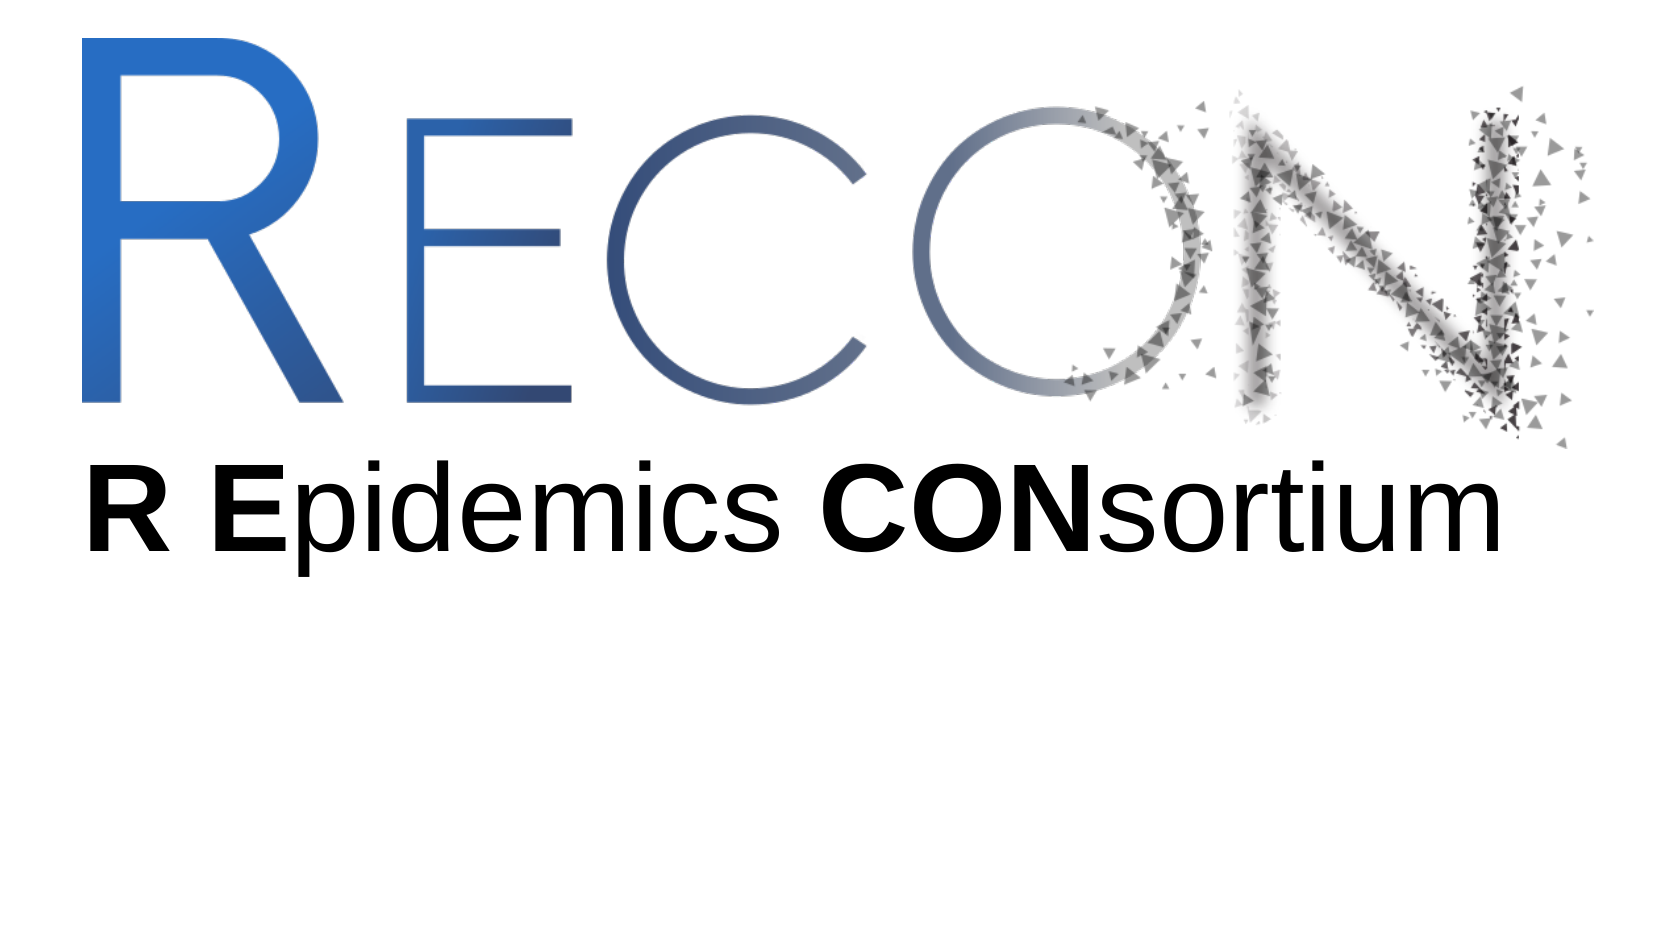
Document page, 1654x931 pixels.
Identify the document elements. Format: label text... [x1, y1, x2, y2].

subtitle R Epidemics CONsortium [82, 449, 1571, 585]
picture [82, 38, 1594, 449]
